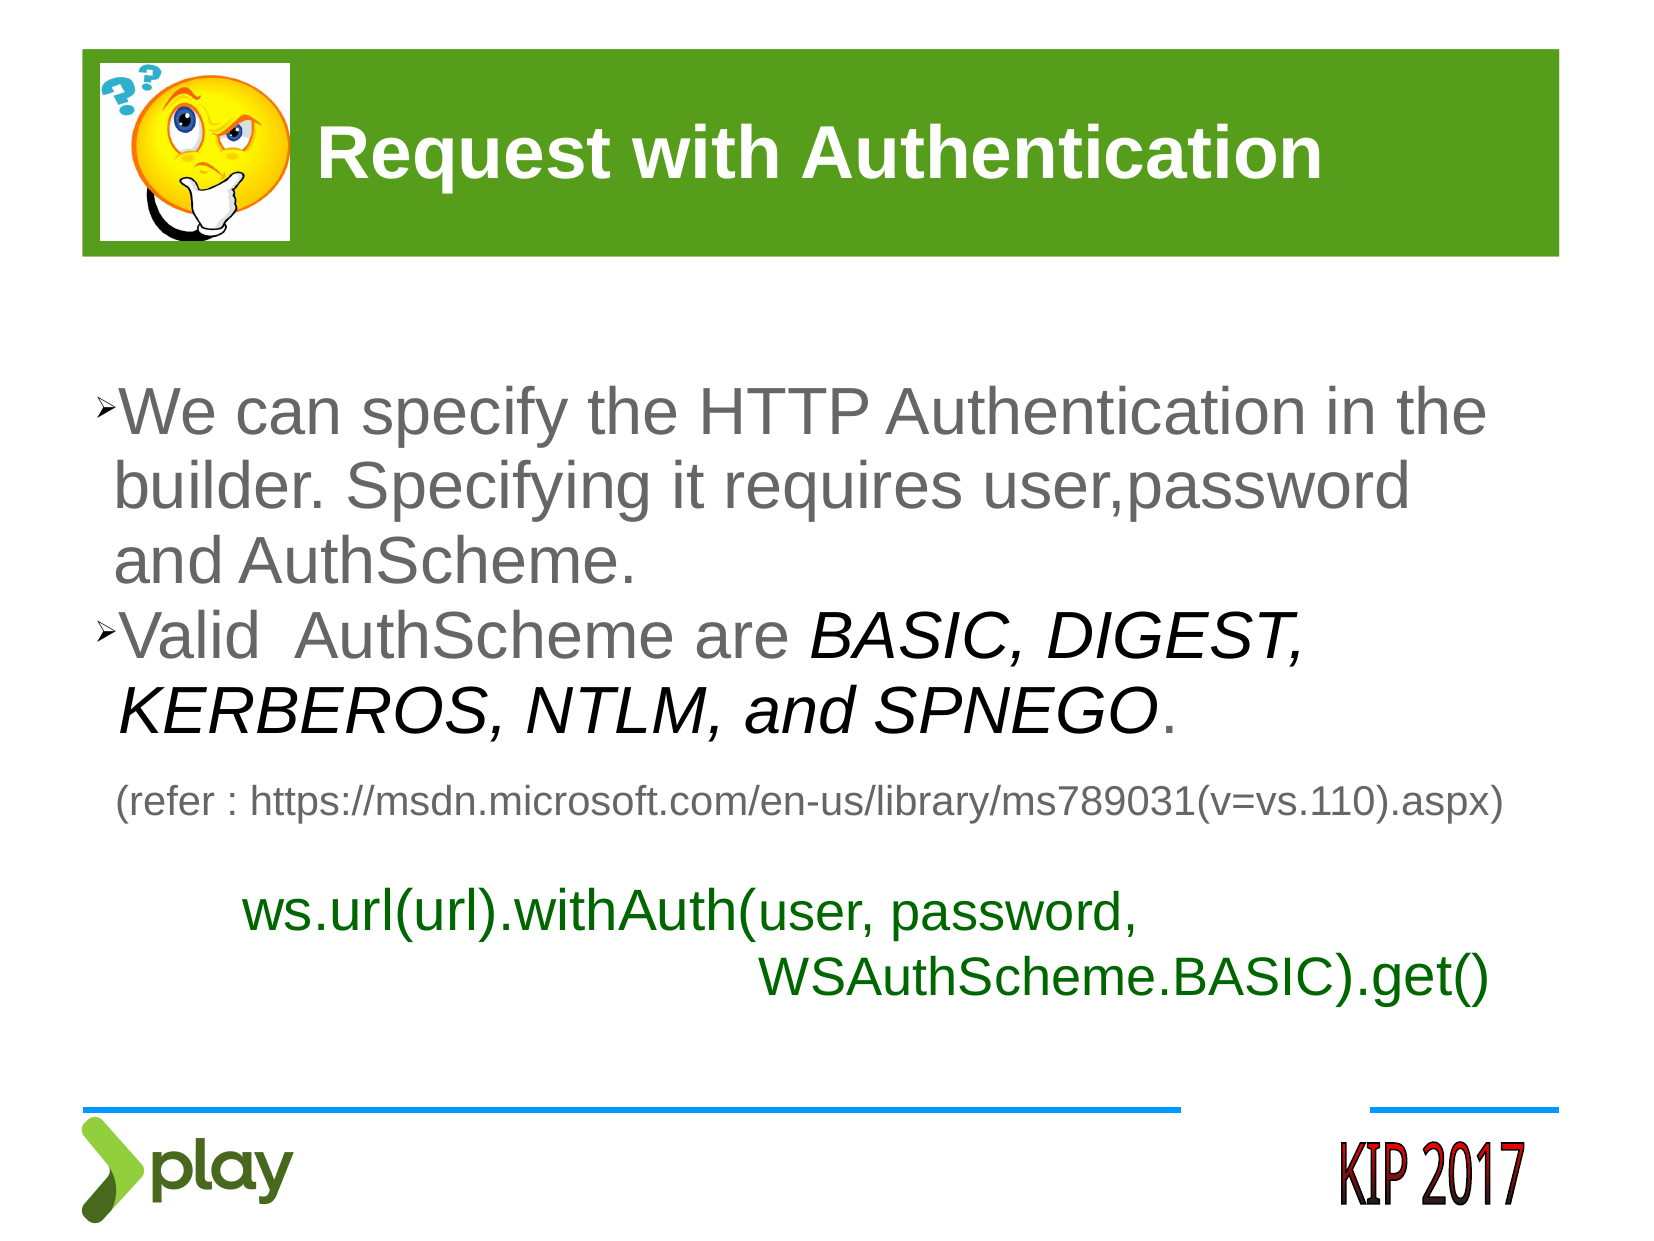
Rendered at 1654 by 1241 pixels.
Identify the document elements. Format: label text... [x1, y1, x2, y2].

picture [100, 63, 290, 241]
title Request with Authentication [82, 49, 1560, 257]
picture [68, 1111, 302, 1229]
subtitle We can specify the HTTP Authentication in the builder. Specifying it requires user,password and AuthScheme. Valid AuthScheme are BASIC, DIGEST, KERBEROS, NTLM, and SPNEGO. (refer : https://msdn.microsoft.com/en-us/library/ms789031(v=vs.110).aspx) ws.url(url).withAuth(user, password, WSAuthScheme.BASIC).get() [94, 354, 1548, 1103]
